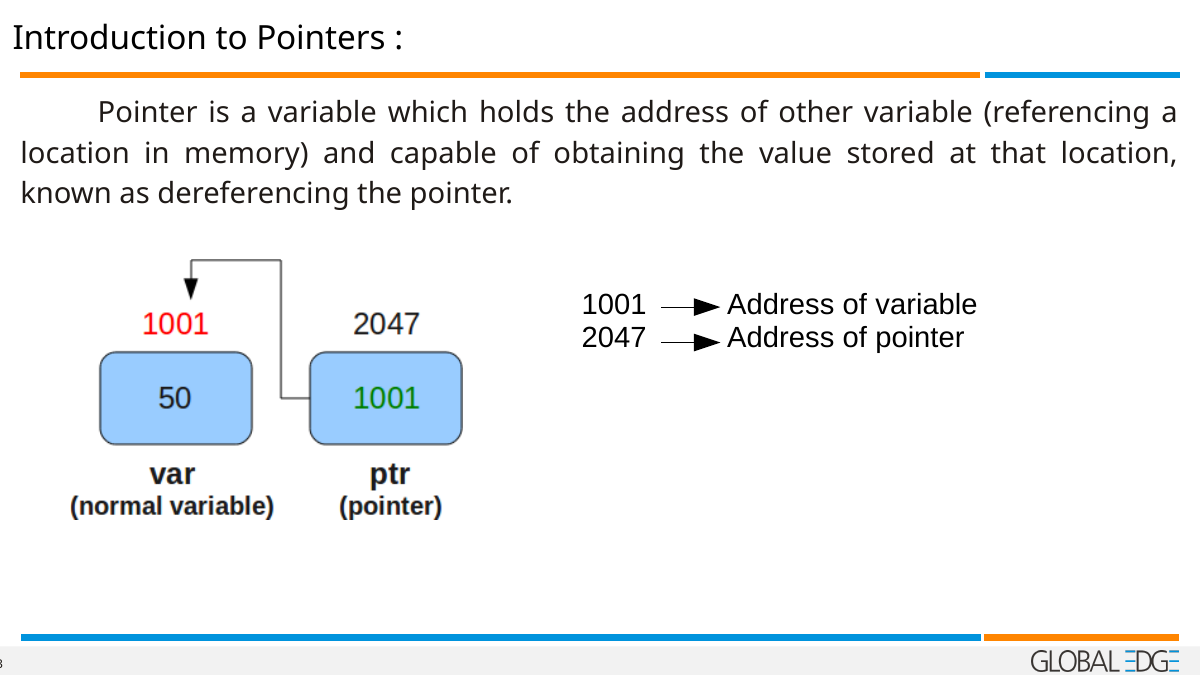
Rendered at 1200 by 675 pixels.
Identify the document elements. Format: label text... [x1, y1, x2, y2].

list Pointer is a variable which holds the address of other variable (referencing a location in memory) and capable of obtaining the value stored at that location, known as dereferencing the pointer. [20, 87, 1179, 237]
text_box 1001 Address of variable 2047 Address of pointer [531, 248, 1146, 579]
title Introduction to Pointers : [12, 9, 1088, 63]
picture [1031, 650, 1179, 672]
picture [70, 259, 463, 520]
